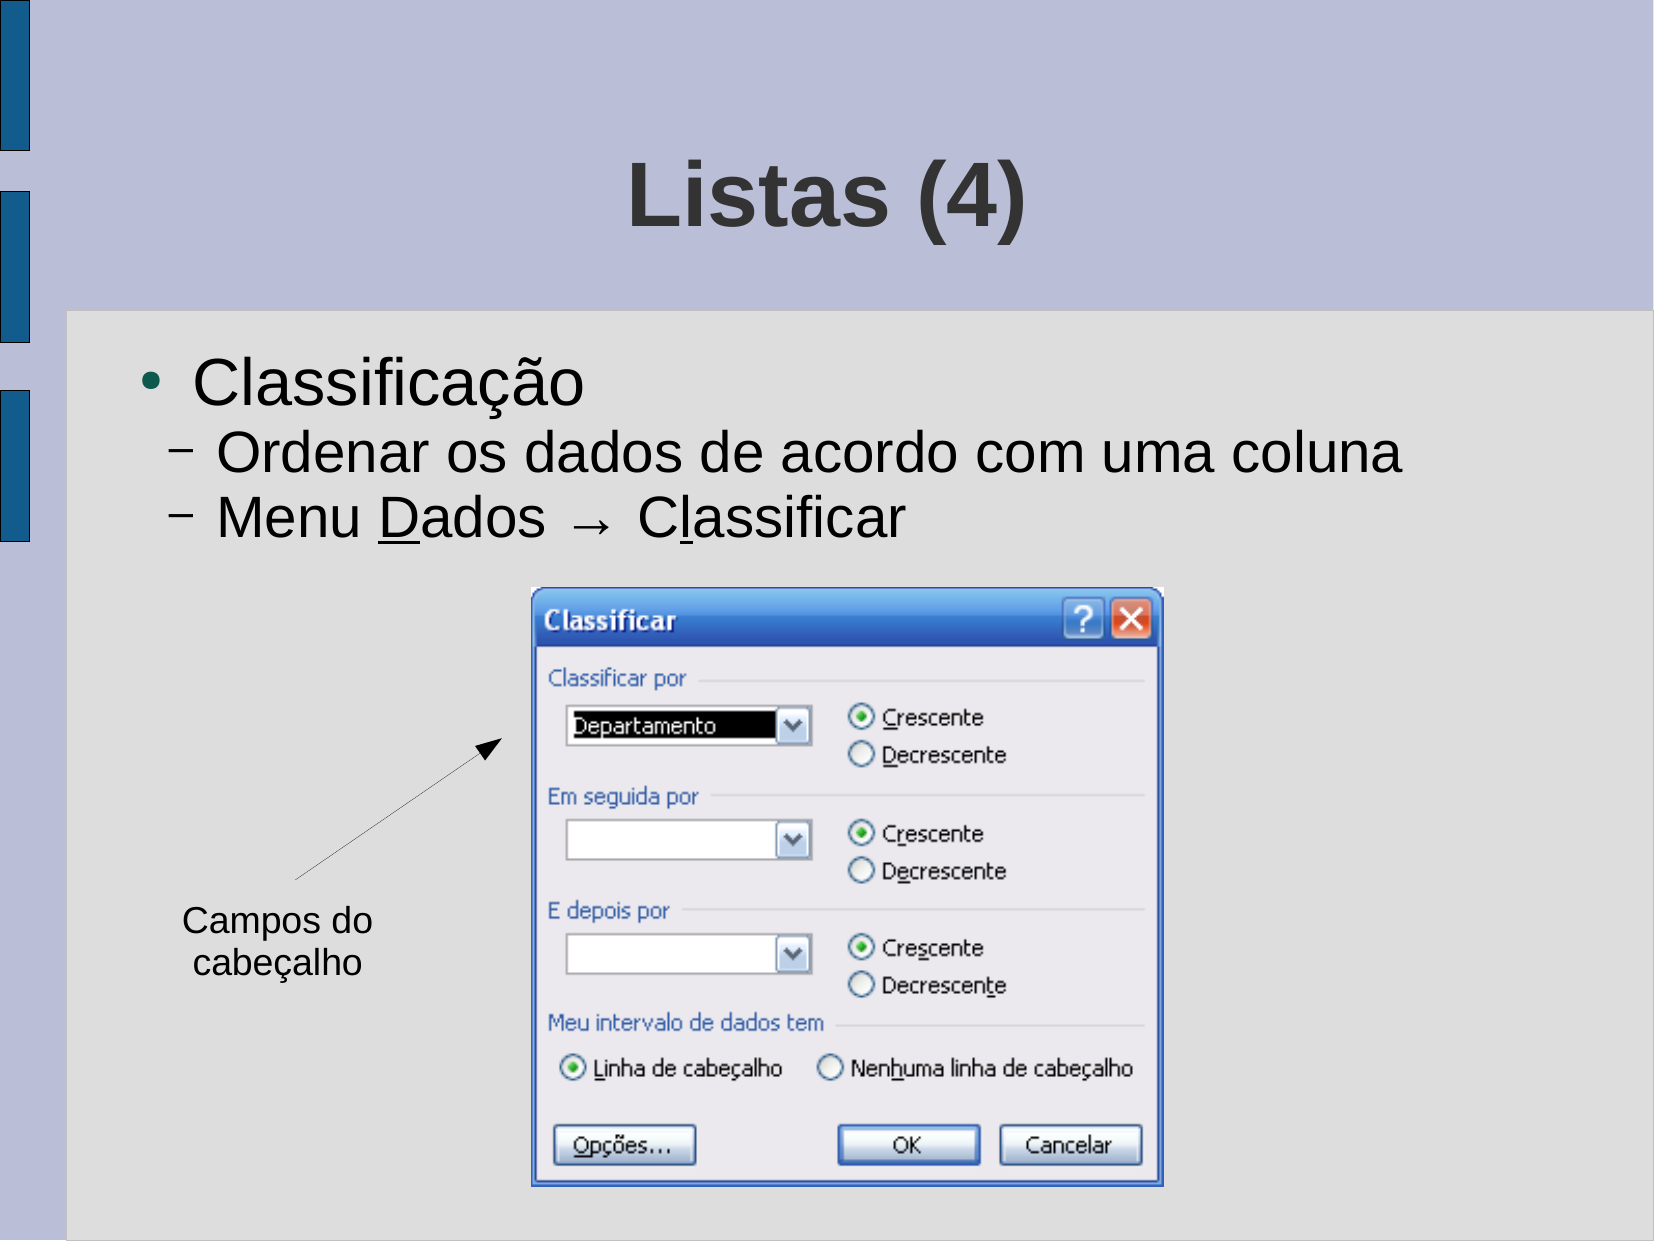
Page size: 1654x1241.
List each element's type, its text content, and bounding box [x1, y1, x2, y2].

picture [531, 587, 1164, 1188]
text_box Campos do cabeçalho [70, 891, 485, 991]
list Classificação Ordenar os dados de acordo com uma coluna Menu Dados → Classificar [121, 344, 1534, 1112]
title Listas (4) [121, 98, 1534, 291]
